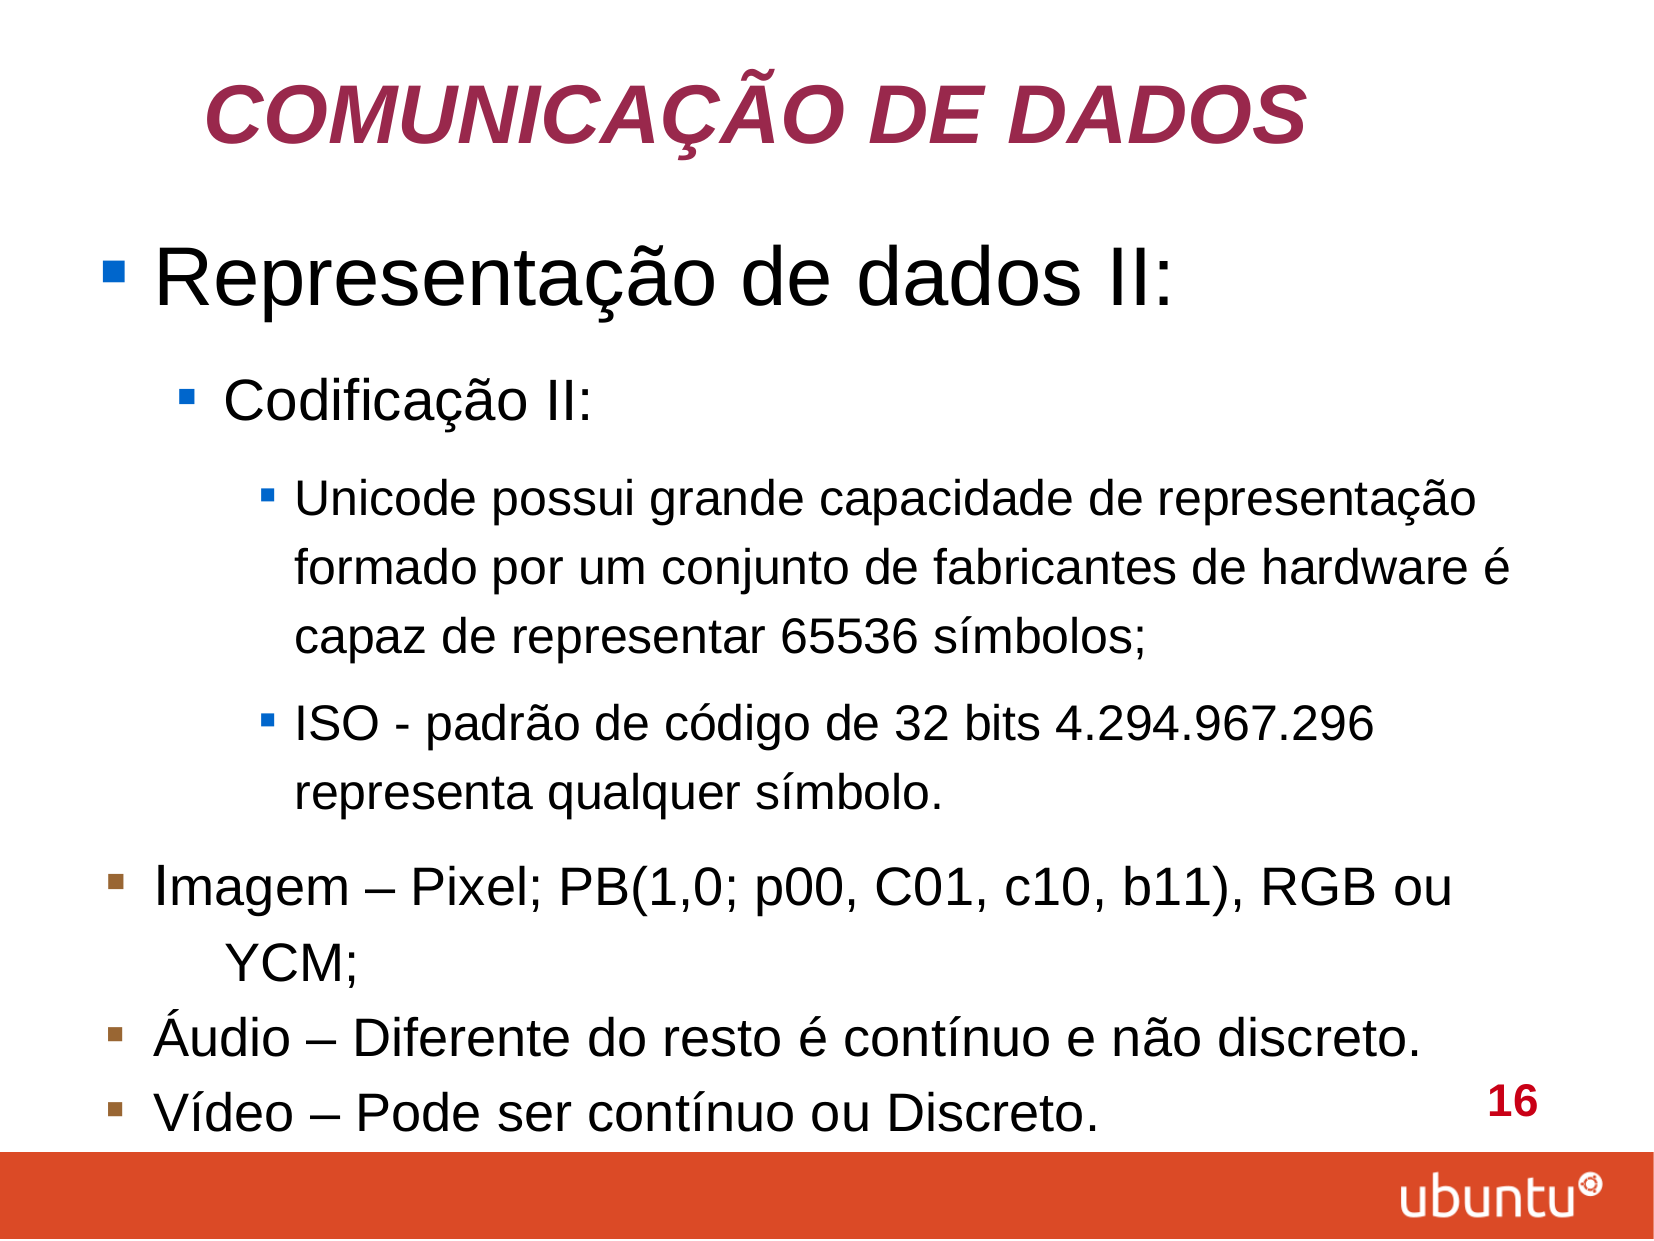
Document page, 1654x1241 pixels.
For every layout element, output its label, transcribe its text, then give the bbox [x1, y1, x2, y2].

text_box <number> [1473, 1063, 1654, 1134]
title COMUNICAÇÃO DE DADOS [11, 7, 1500, 200]
picture [0, 1152, 1654, 1239]
list Representação de dados II: Codificação II: Unicode possui grande capacidade de representação formado por um conjunto de fabricantes de hardware é capaz de representar 65536 símbolos; ISO - padrão de código de 32 bits 4.294.967.296 representa qualquer símbolo. Imagem – Pixel; PB(1,0; p00, C01, c10, b11), RGB ou YCM; Áudio – Diferente do resto é contínuo e não discreto. Vídeo – Pode ser contínuo ou Discreto. [82, 207, 1571, 1144]
